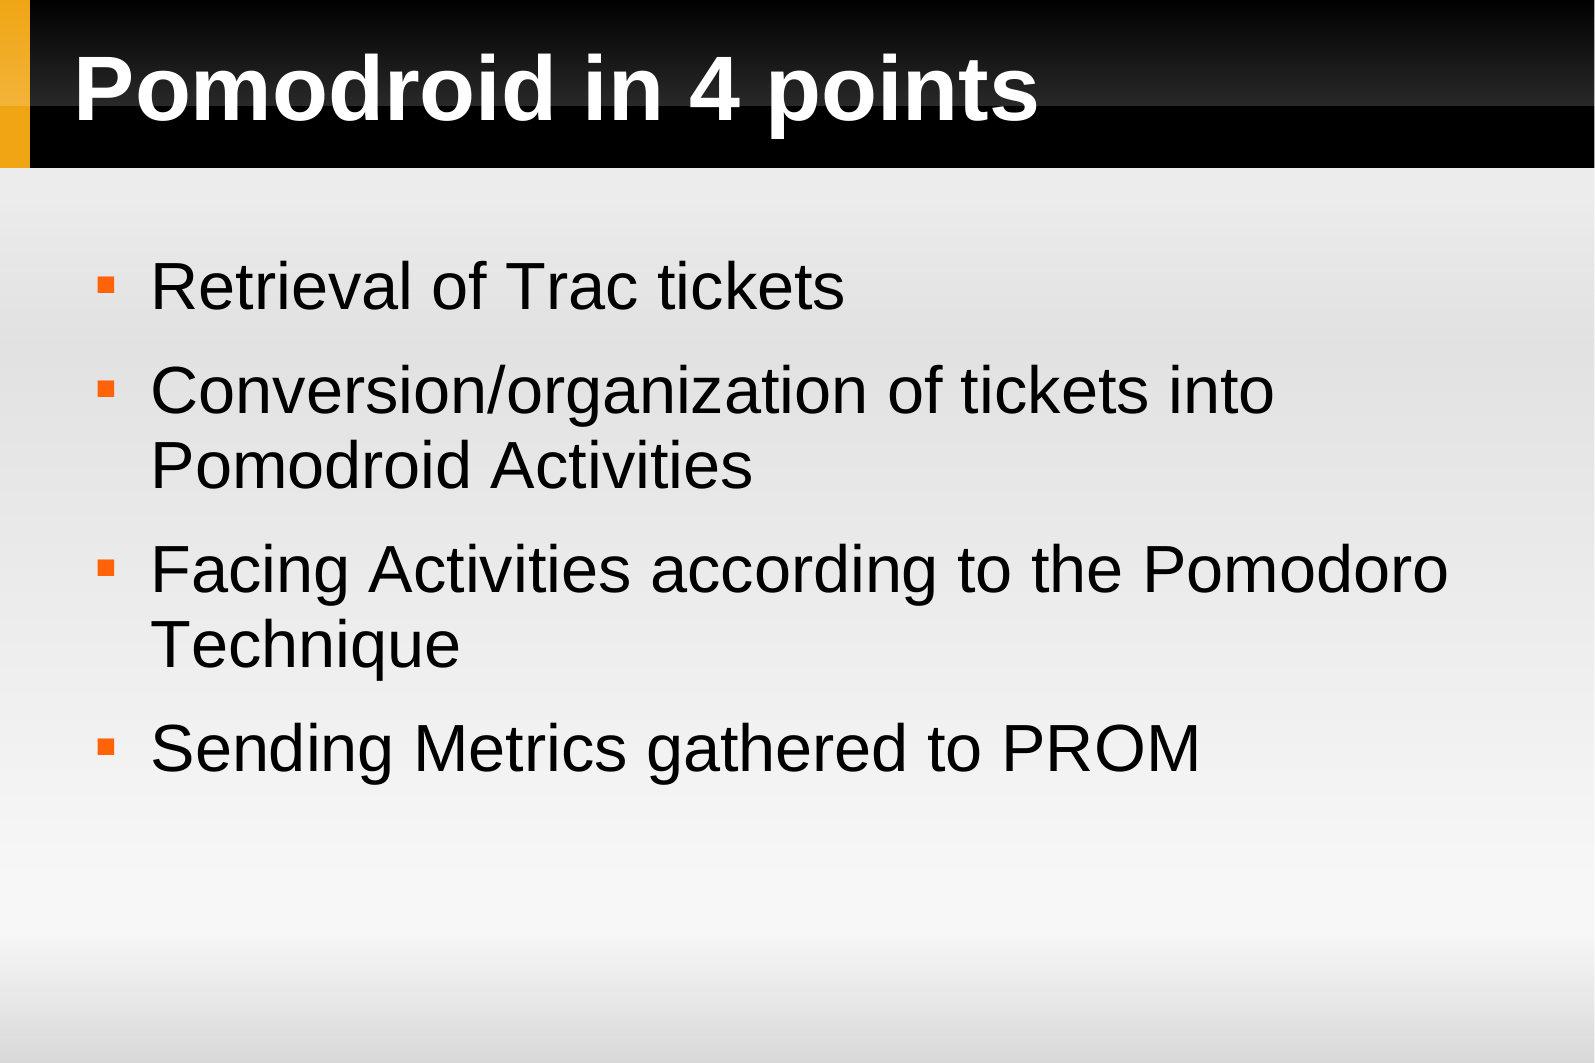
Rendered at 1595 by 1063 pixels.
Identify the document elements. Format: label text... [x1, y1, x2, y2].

list Retrieval of Trac tickets Conversion/organization of tickets into Pomodroid Activities Facing Activities according to the Pomodoro Technique Sending Metrics gathered to PROM [79, 248, 1515, 936]
picture [0, 0, 1595, 1063]
title Pomodroid in 4 points [74, 7, 1510, 171]
